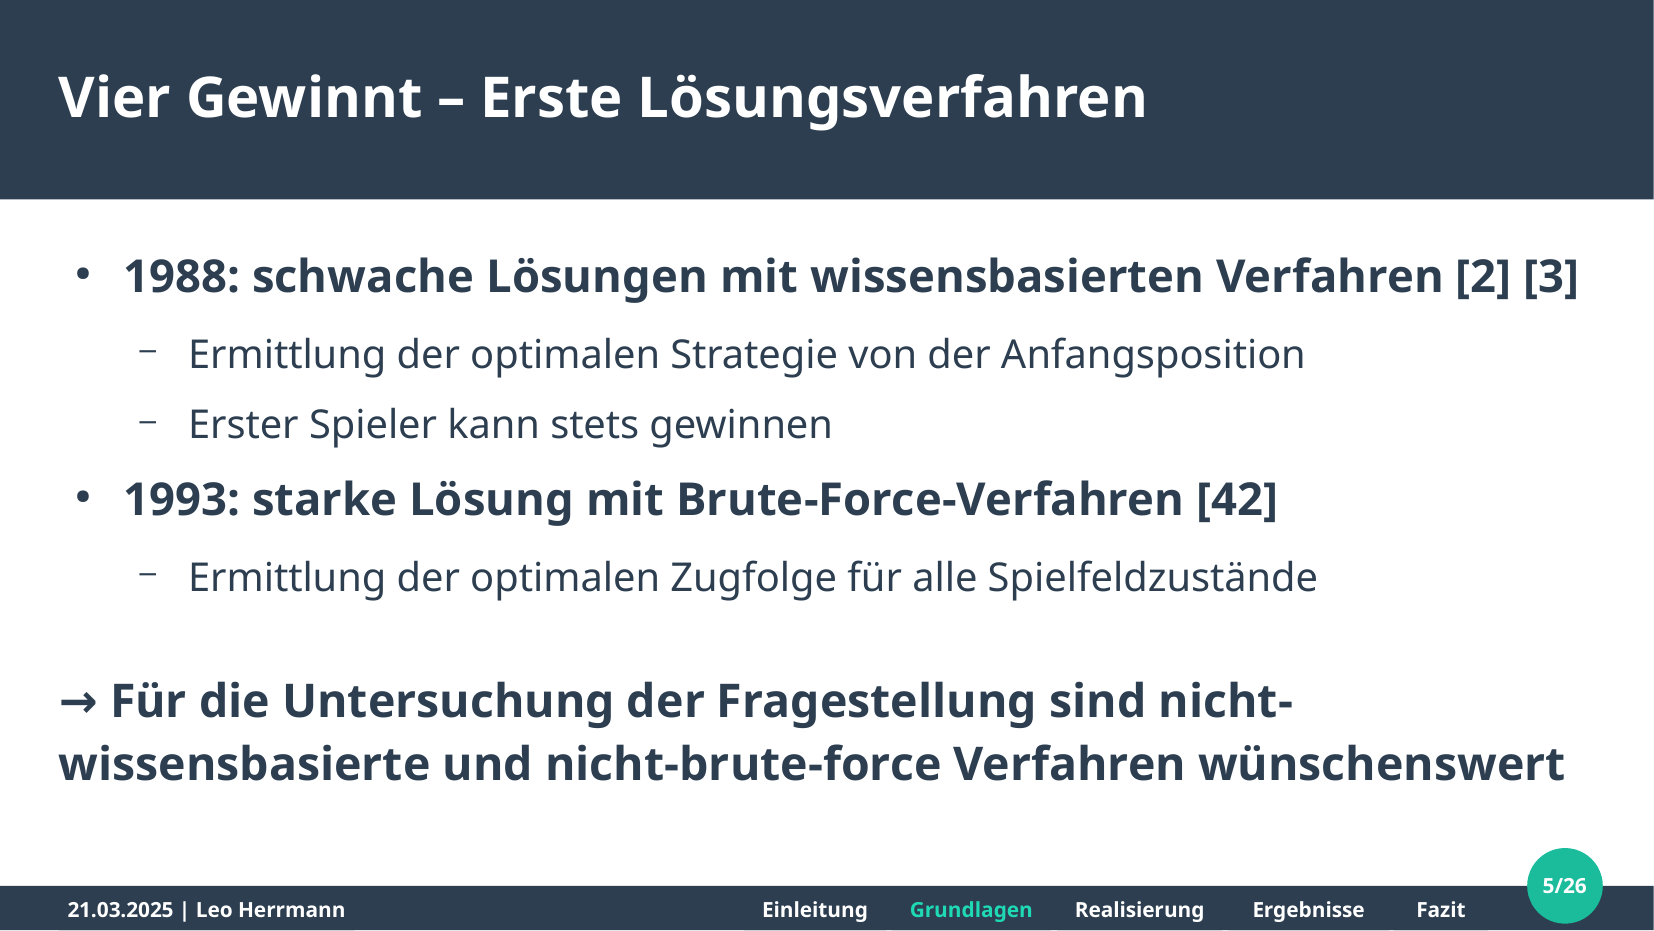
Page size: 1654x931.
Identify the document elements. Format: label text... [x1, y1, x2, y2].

text_box Grundlagen [891, 888, 1052, 931]
text_box Einleitung [744, 888, 886, 931]
title Vier Gewinnt – Erste Lösungsverfahren [59, 37, 1595, 156]
list 1988: schwache Lösungen mit wissensbasierten Verfahren [2] [3] Ermittlung der optimalen Strategie von der Anfangsposition Erster Spieler kann stets gewinnen 1993: starke Lösung mit Brute-Force-Verfahren [42] Ermittlung der optimalen Zugfolge für alle Spielfeldzustände [59, 243, 1595, 650]
text_box Fazit [1393, 888, 1489, 931]
text_box Ergebnisse [1228, 888, 1389, 931]
list → Für die Untersuchung der Fragestellung sind nicht-wissensbasierte und nicht-brute-force Verfahren wünschenswert [59, 667, 1595, 845]
text_box Realisierung [1057, 888, 1223, 931]
